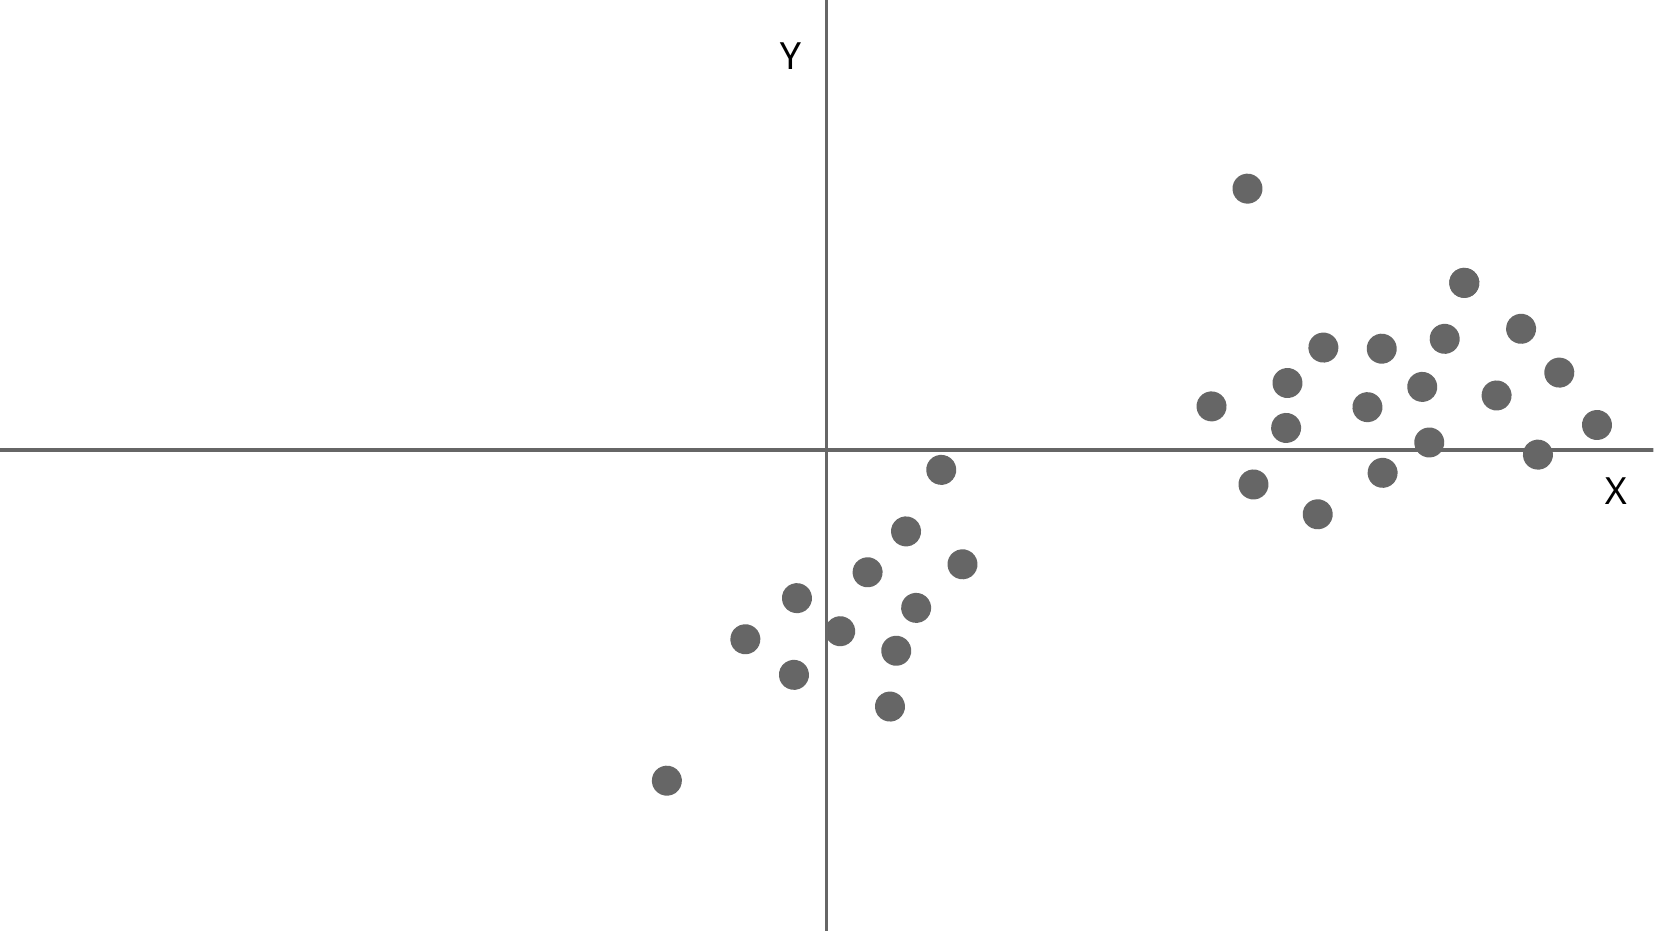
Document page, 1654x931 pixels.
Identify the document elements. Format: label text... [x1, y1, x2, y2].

text_box [947, 549, 978, 580]
text_box [1308, 332, 1339, 363]
text_box [1367, 457, 1398, 488]
text_box [1302, 499, 1333, 530]
text_box [891, 516, 922, 547]
text_box [881, 635, 912, 666]
text_box [1352, 392, 1383, 423]
text_box [926, 454, 957, 485]
text_box [901, 592, 932, 623]
text_box [778, 659, 809, 690]
text_box [651, 765, 682, 796]
text_box [730, 624, 761, 655]
text_box [1366, 333, 1397, 364]
text_box [1544, 357, 1575, 388]
text_box [852, 557, 883, 588]
text_box [875, 691, 905, 722]
text_box [1407, 371, 1438, 402]
text_box [1271, 412, 1302, 443]
text_box Y [765, 22, 826, 76]
text_box X [1590, 457, 1651, 511]
text_box [1232, 173, 1263, 204]
text_box [1481, 380, 1512, 411]
text_box [1522, 439, 1553, 470]
text_box [1196, 391, 1227, 422]
text_box [782, 583, 812, 614]
text_box [825, 616, 856, 647]
text_box [1449, 267, 1480, 298]
text_box [1238, 469, 1269, 500]
text_box [1506, 313, 1537, 344]
text_box [1272, 368, 1303, 398]
text_box [1582, 410, 1612, 440]
text_box [1414, 427, 1445, 458]
text_box [1429, 323, 1460, 354]
